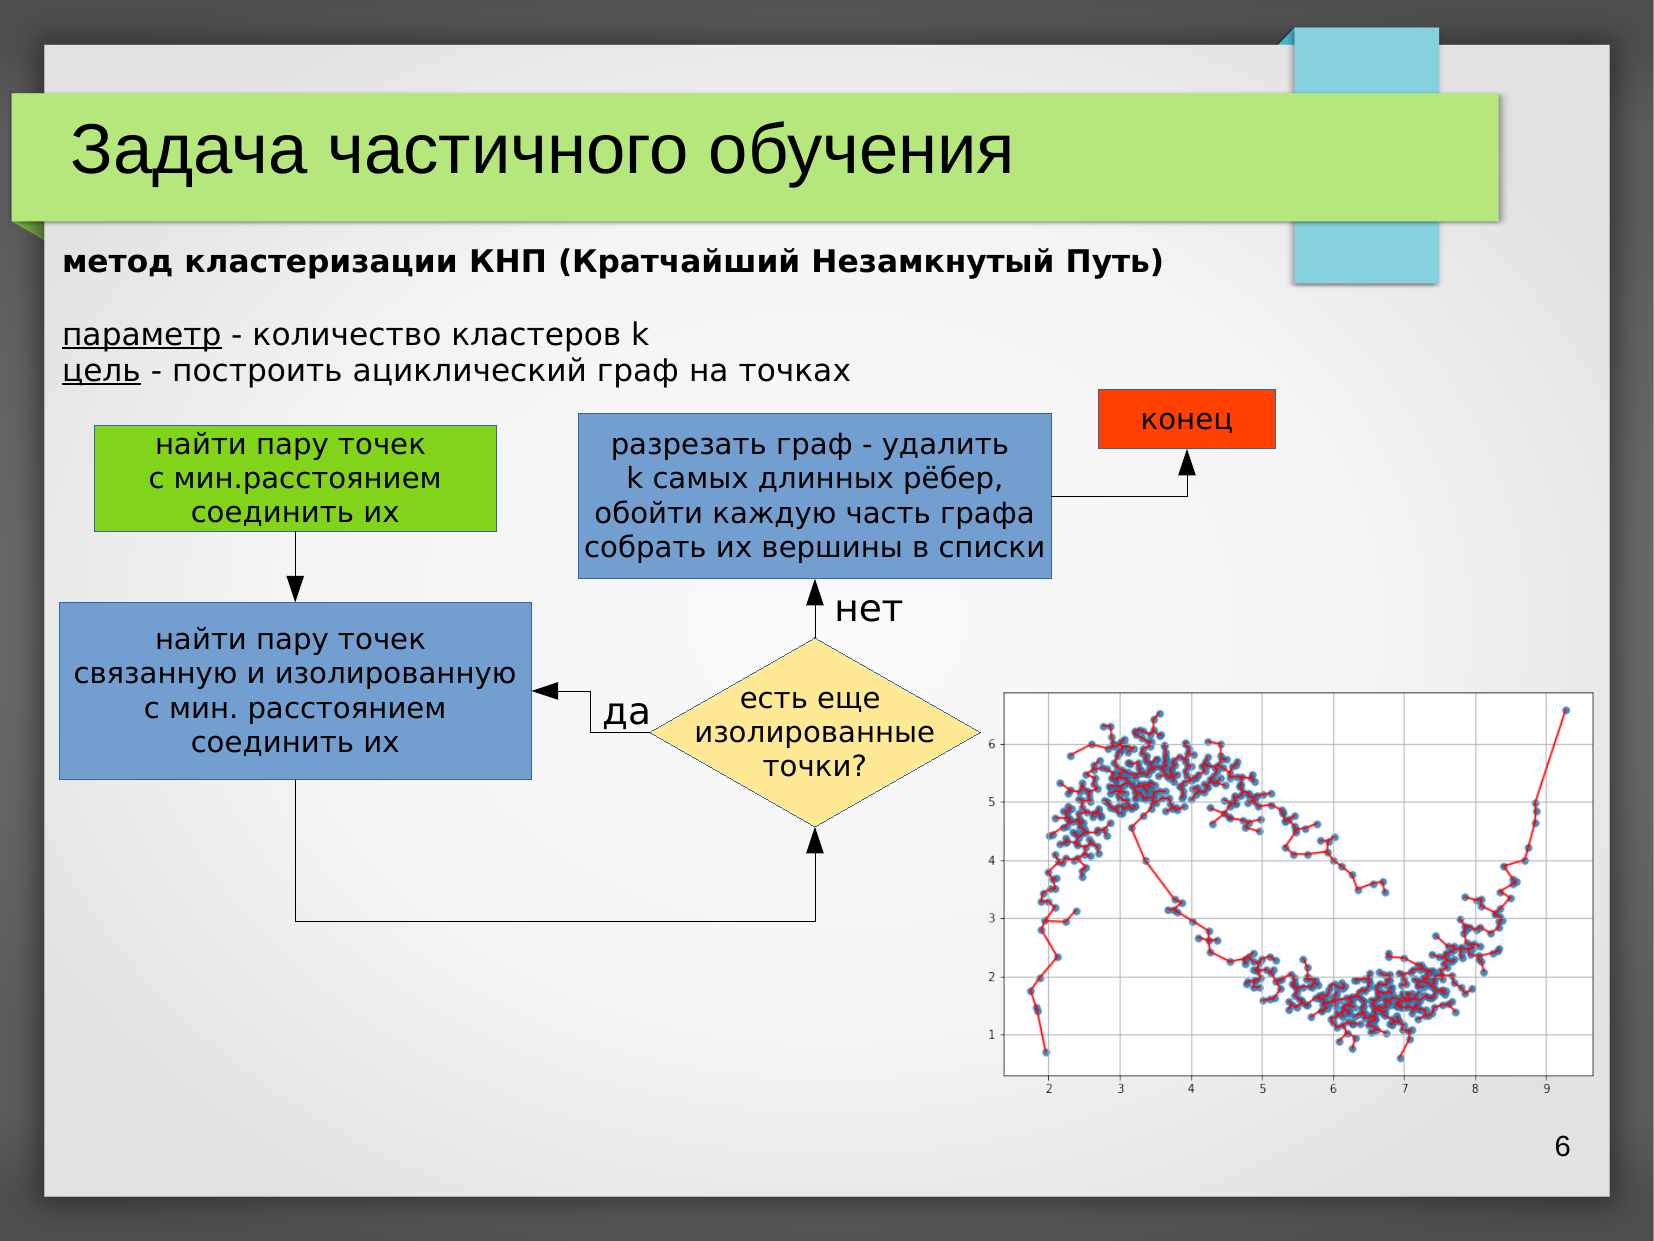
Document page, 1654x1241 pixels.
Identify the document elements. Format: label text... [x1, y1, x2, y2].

text_box конец [1098, 389, 1276, 449]
text_box найти пару точек с мин.расстоянием соединить их [94, 425, 497, 532]
text_box найти пару точек связанную и изолированную с мин. расстоянием соединить их [59, 602, 532, 780]
text_box разрезать граф - удалить k самых длинных рёбер, обойти каждую часть графа собрать их вершины в списки [578, 413, 1052, 579]
text_box есть еще изолированные точки? [650, 637, 981, 827]
text_box метод кластеризации КНП (Кратчайший Незамкнутый Путь) параметр - количество кластеров k цель - построить ациклический граф на точках [47, 236, 1418, 426]
picture [0, 0, 1654, 1241]
title Задача частичного обучения [70, 109, 1134, 190]
